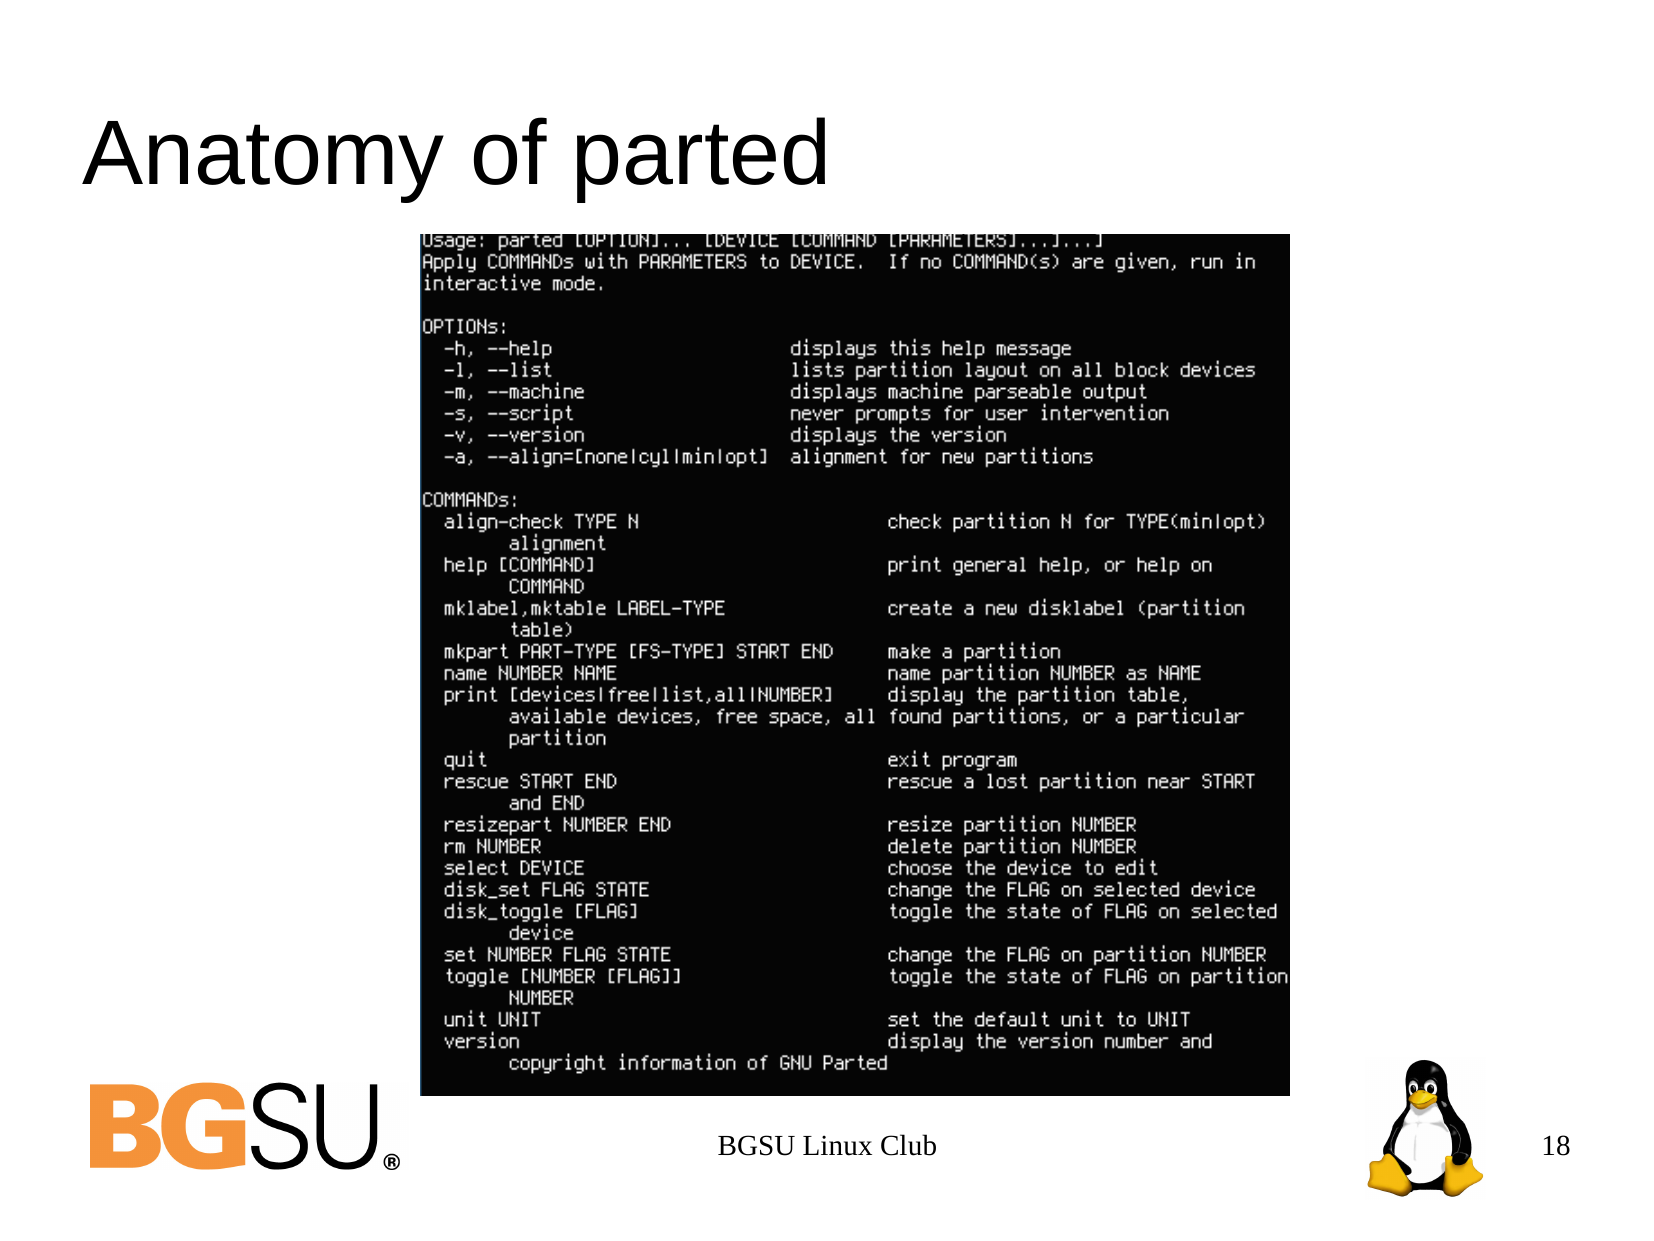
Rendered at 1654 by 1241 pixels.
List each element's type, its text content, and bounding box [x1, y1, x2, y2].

picture [90, 1082, 409, 1171]
title Anatomy of parted [82, 49, 1571, 257]
picture [1365, 1057, 1486, 1201]
picture [419, 234, 1291, 1096]
